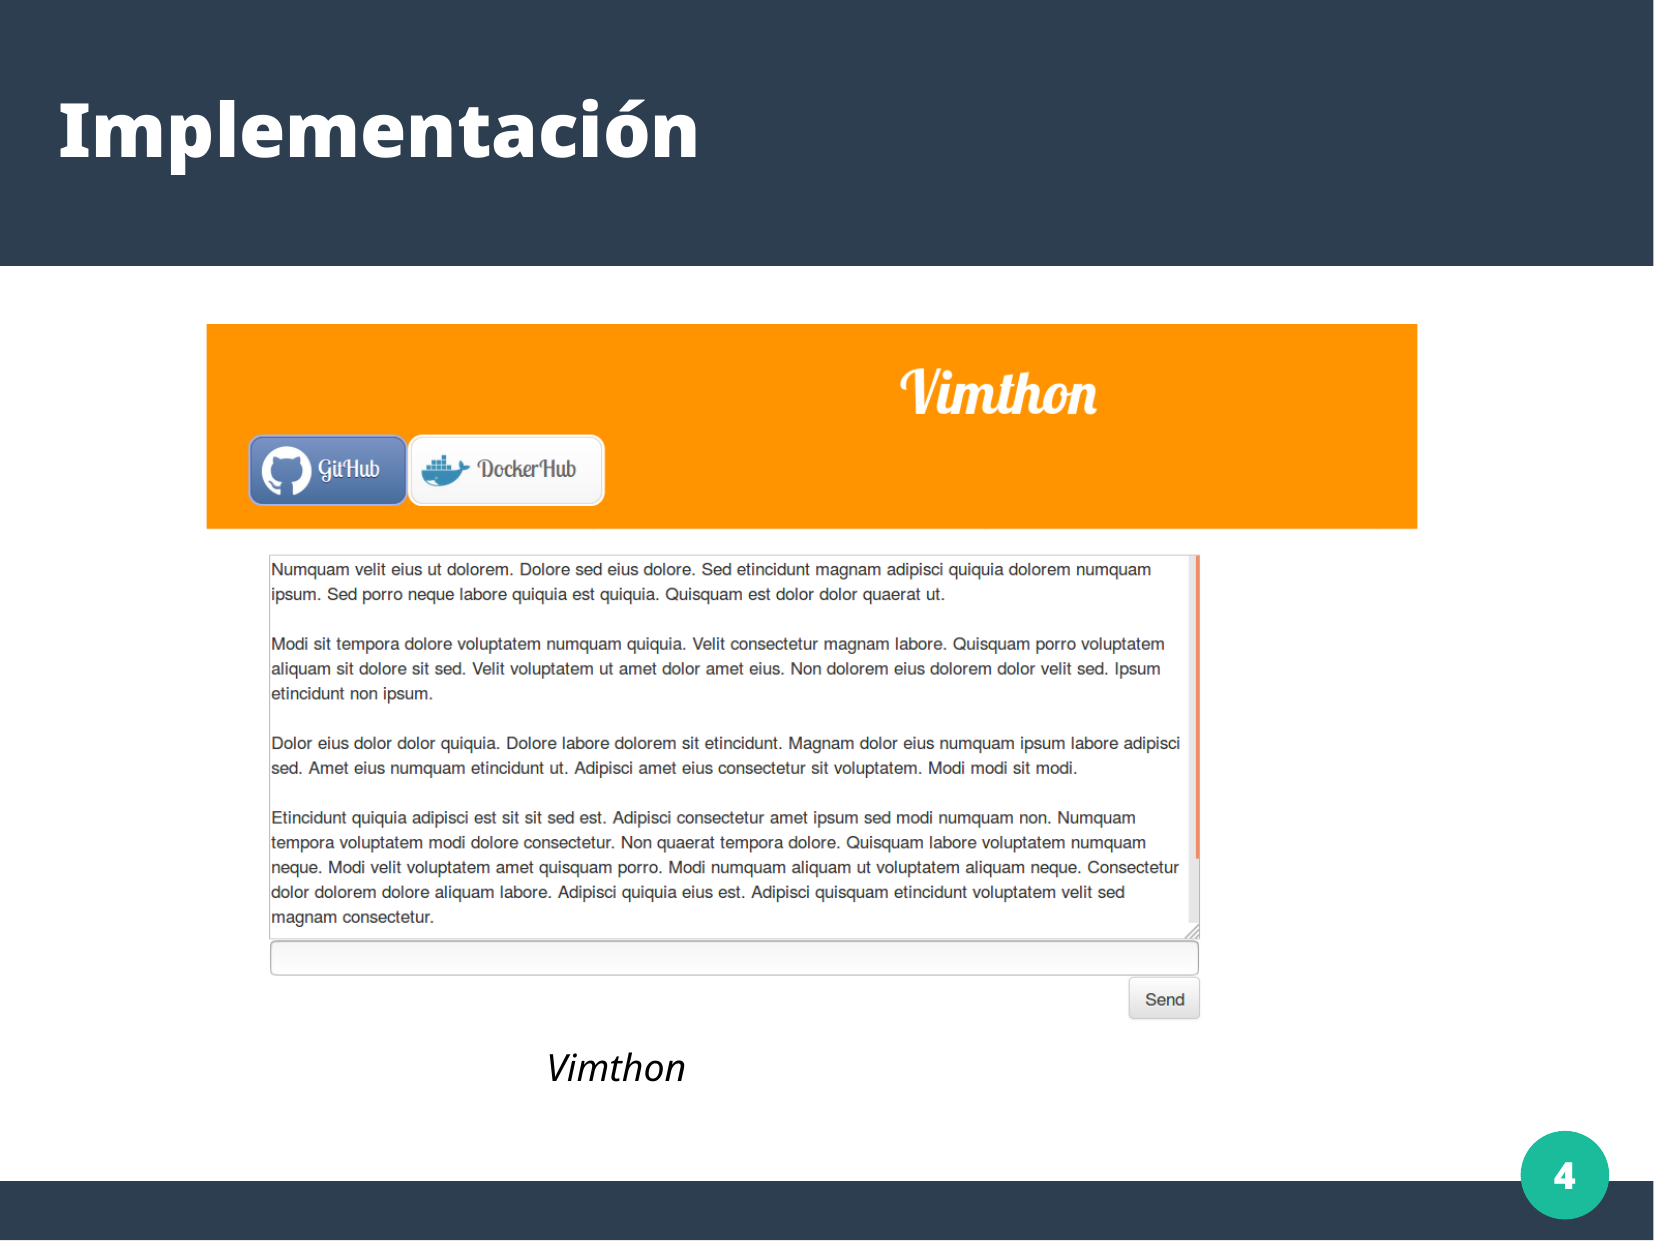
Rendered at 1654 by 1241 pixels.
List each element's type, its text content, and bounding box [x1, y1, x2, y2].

text_box Vimthon [531, 1034, 1565, 1093]
picture [206, 324, 1418, 1063]
title Implementación [58, 49, 1595, 207]
